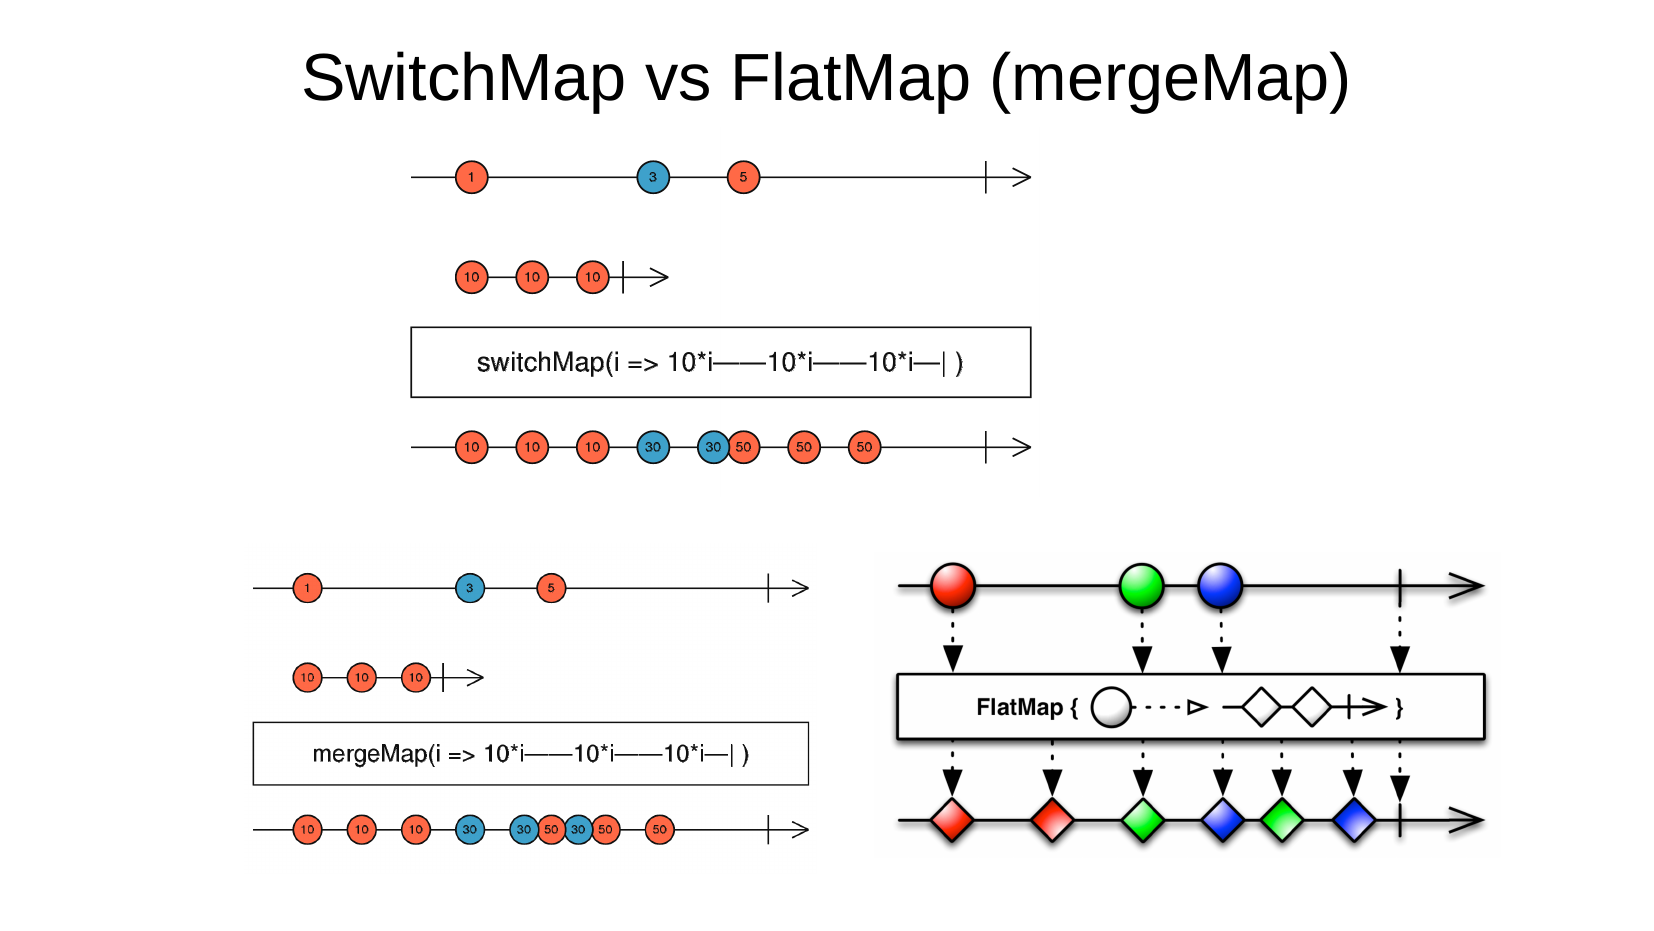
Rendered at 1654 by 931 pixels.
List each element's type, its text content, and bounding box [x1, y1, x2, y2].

picture [401, 127, 1040, 497]
picture [874, 552, 1501, 858]
title SwitchMap vs FlatMap (mergeMap) [82, 37, 1571, 119]
picture [244, 543, 817, 875]
